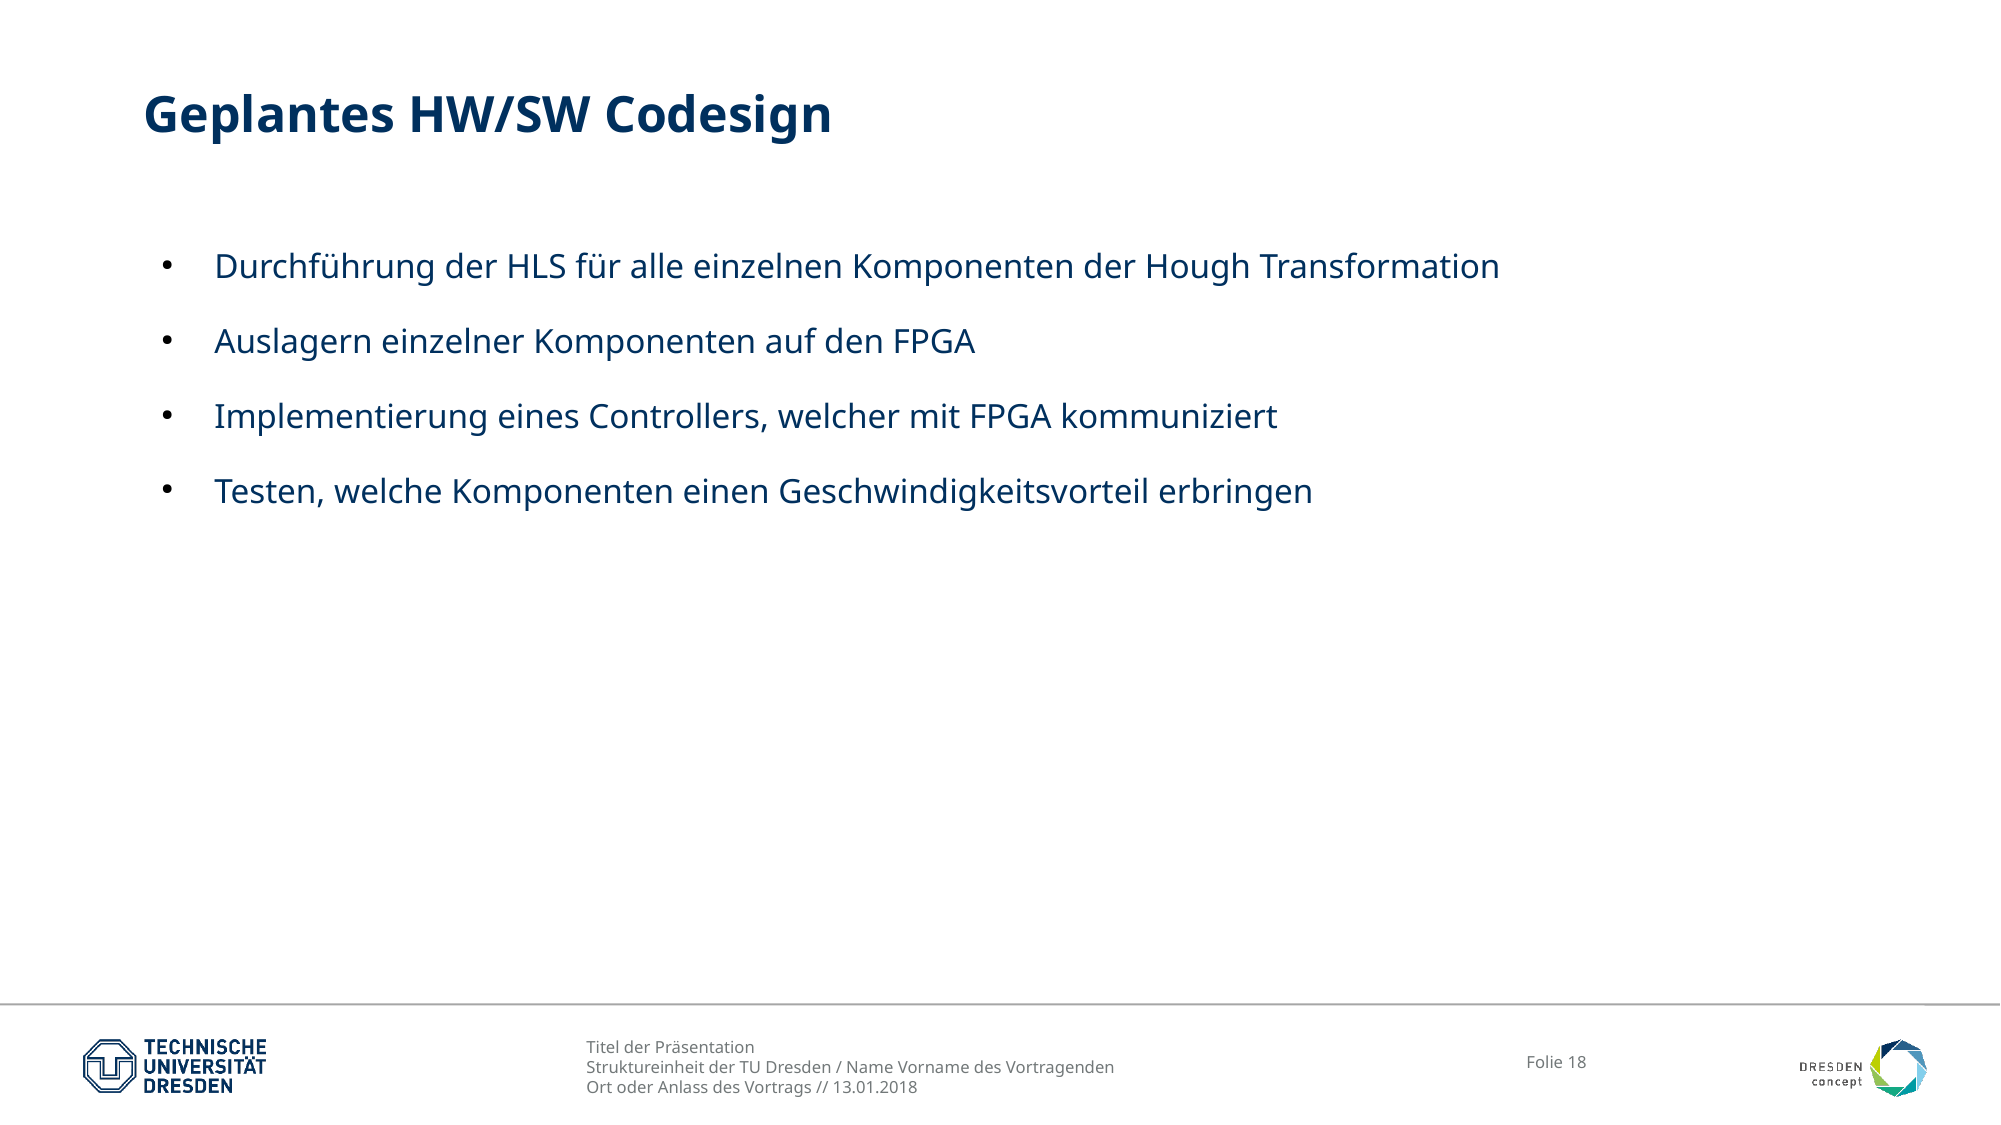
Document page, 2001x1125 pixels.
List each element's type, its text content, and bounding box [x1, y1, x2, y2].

picture [1800, 1039, 1927, 1097]
picture [83, 1039, 266, 1093]
list Durchführung der HLS für alle einzelnen Komponenten der Hough Transformation Auslagern einzelner Komponenten auf den FPGA Implementierung eines Controllers, welcher mit FPGA kommuniziert Testen, welche Komponenten einen Geschwindigkeitsvorteil erbringen [143, 243, 1880, 957]
title Geplantes HW/SW Codesign [143, 56, 1880, 169]
